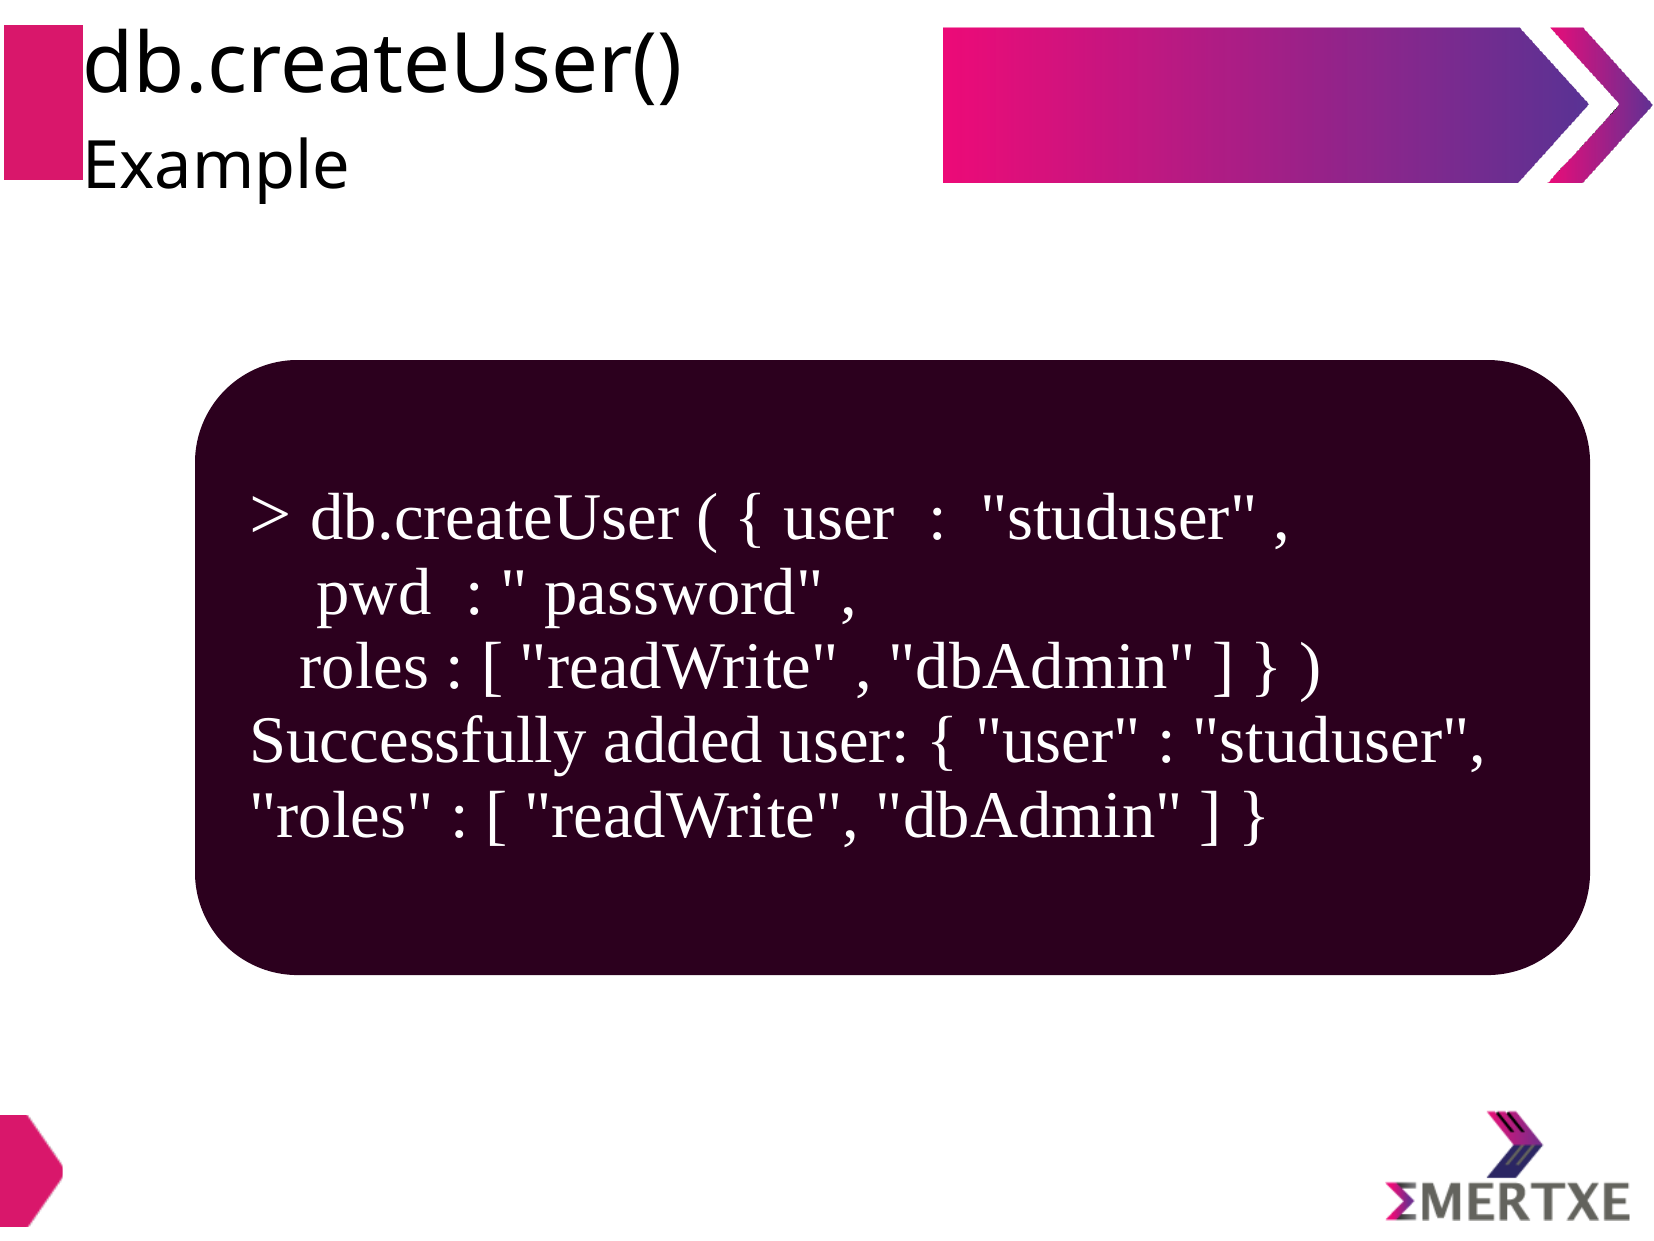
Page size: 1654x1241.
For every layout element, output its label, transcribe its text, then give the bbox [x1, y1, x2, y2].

text_box [195, 360, 1591, 957]
text_box > db.createUser ( { user : "studuser" , pwd : " password" , roles : [ "readWrite" , "dbAdmin" ] } ) Successfully added user: { "user" : "studuser", "roles" : [ "readWrite", "dbAdmin" ] } [234, 465, 1546, 1021]
title db.createUser() Example [82, 2, 1571, 210]
picture [1571, 27, 1653, 183]
picture [1385, 1107, 1631, 1221]
